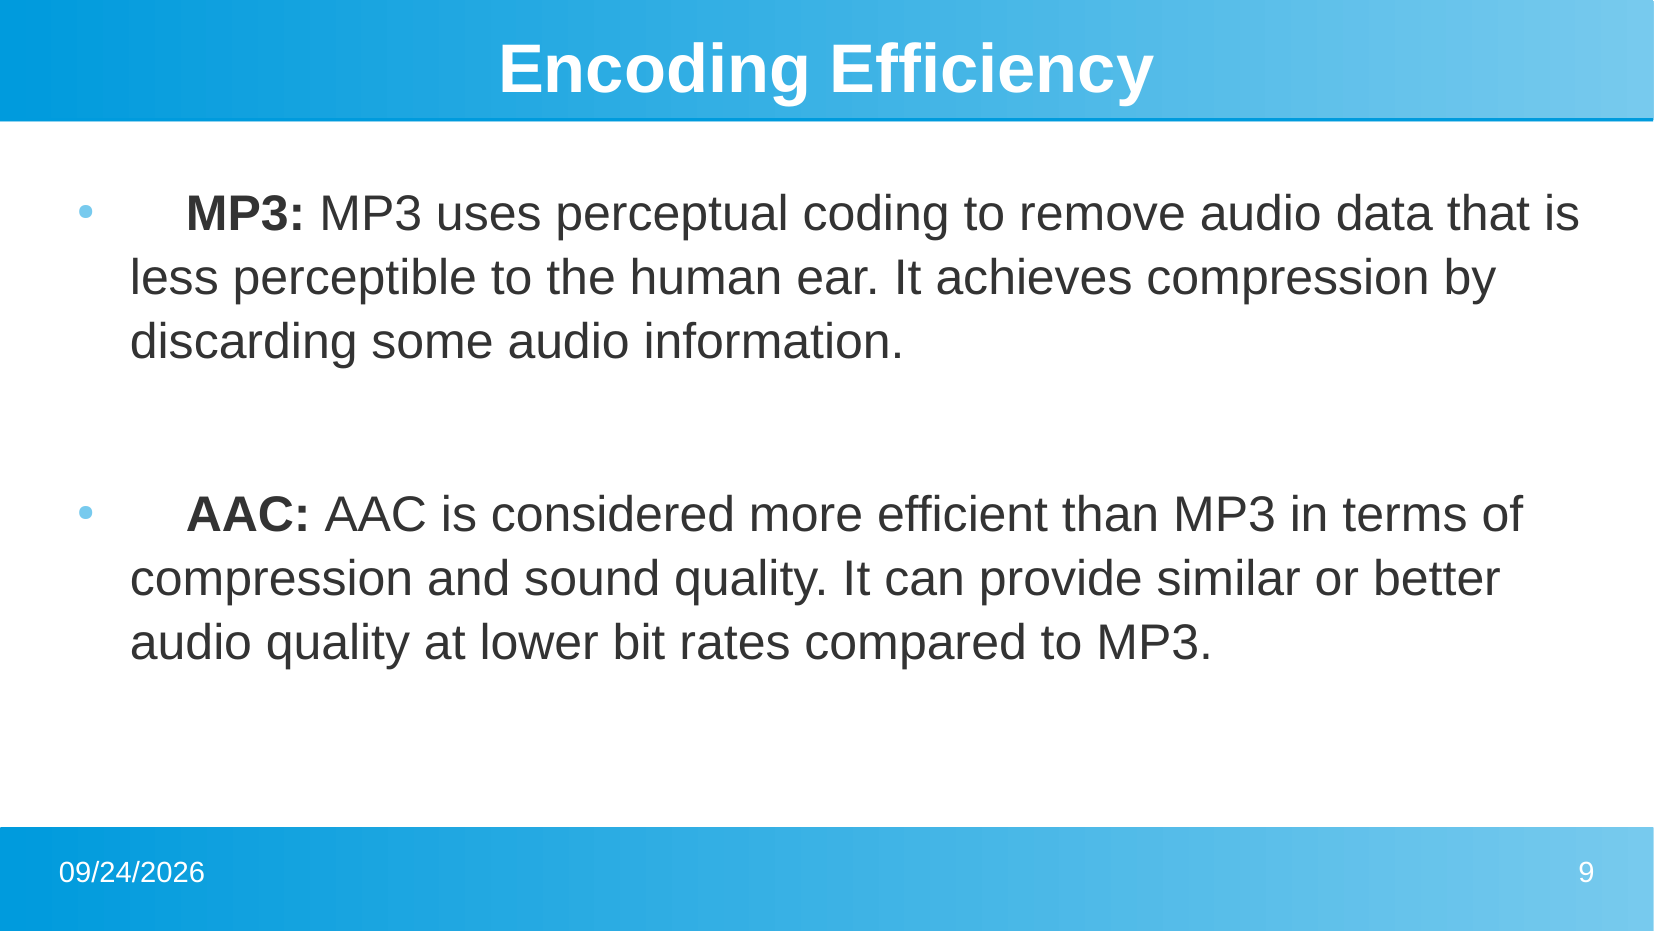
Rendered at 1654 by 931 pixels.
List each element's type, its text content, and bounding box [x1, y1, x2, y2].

title Encoding Efficiency [59, 29, 1595, 108]
list MP3: MP3 uses perceptual coding to remove audio data that is less perceptible to the human ear. It achieves compression by discarding some audio information. AAC: AAC is considered more efficient than MP3 in terms of compression and sound quality. It can provide similar or better audio quality at lower bit rates compared to MP3. [59, 177, 1595, 768]
